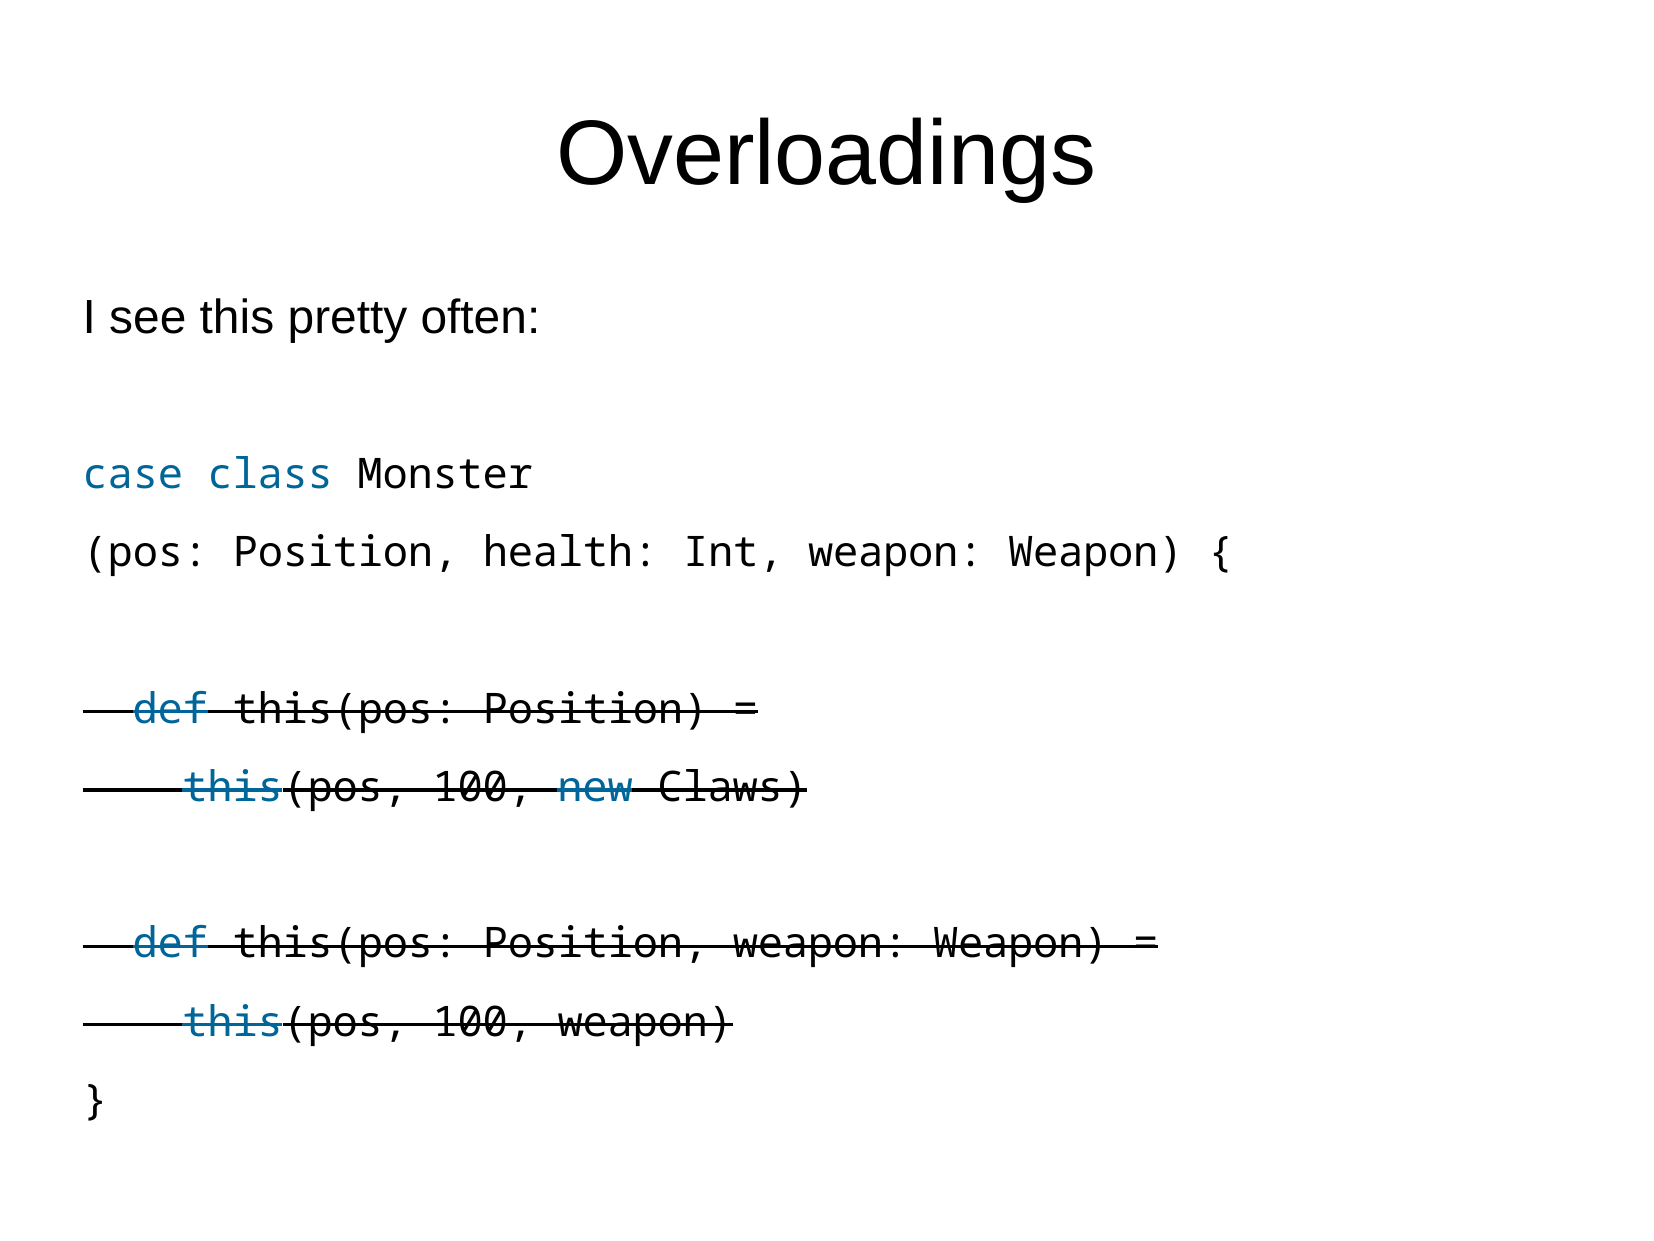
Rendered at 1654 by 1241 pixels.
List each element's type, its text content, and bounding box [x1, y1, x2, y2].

title Overloadings [82, 49, 1571, 257]
list I see this pretty often: case class Monster (pos: Position, health: Int, weapon: Weapon) { def this(pos: Position) = this(pos, 100, new Claws) def this(pos: Position, weapon: Weapon) = this(pos, 100, weapon) } [82, 290, 1571, 1128]
